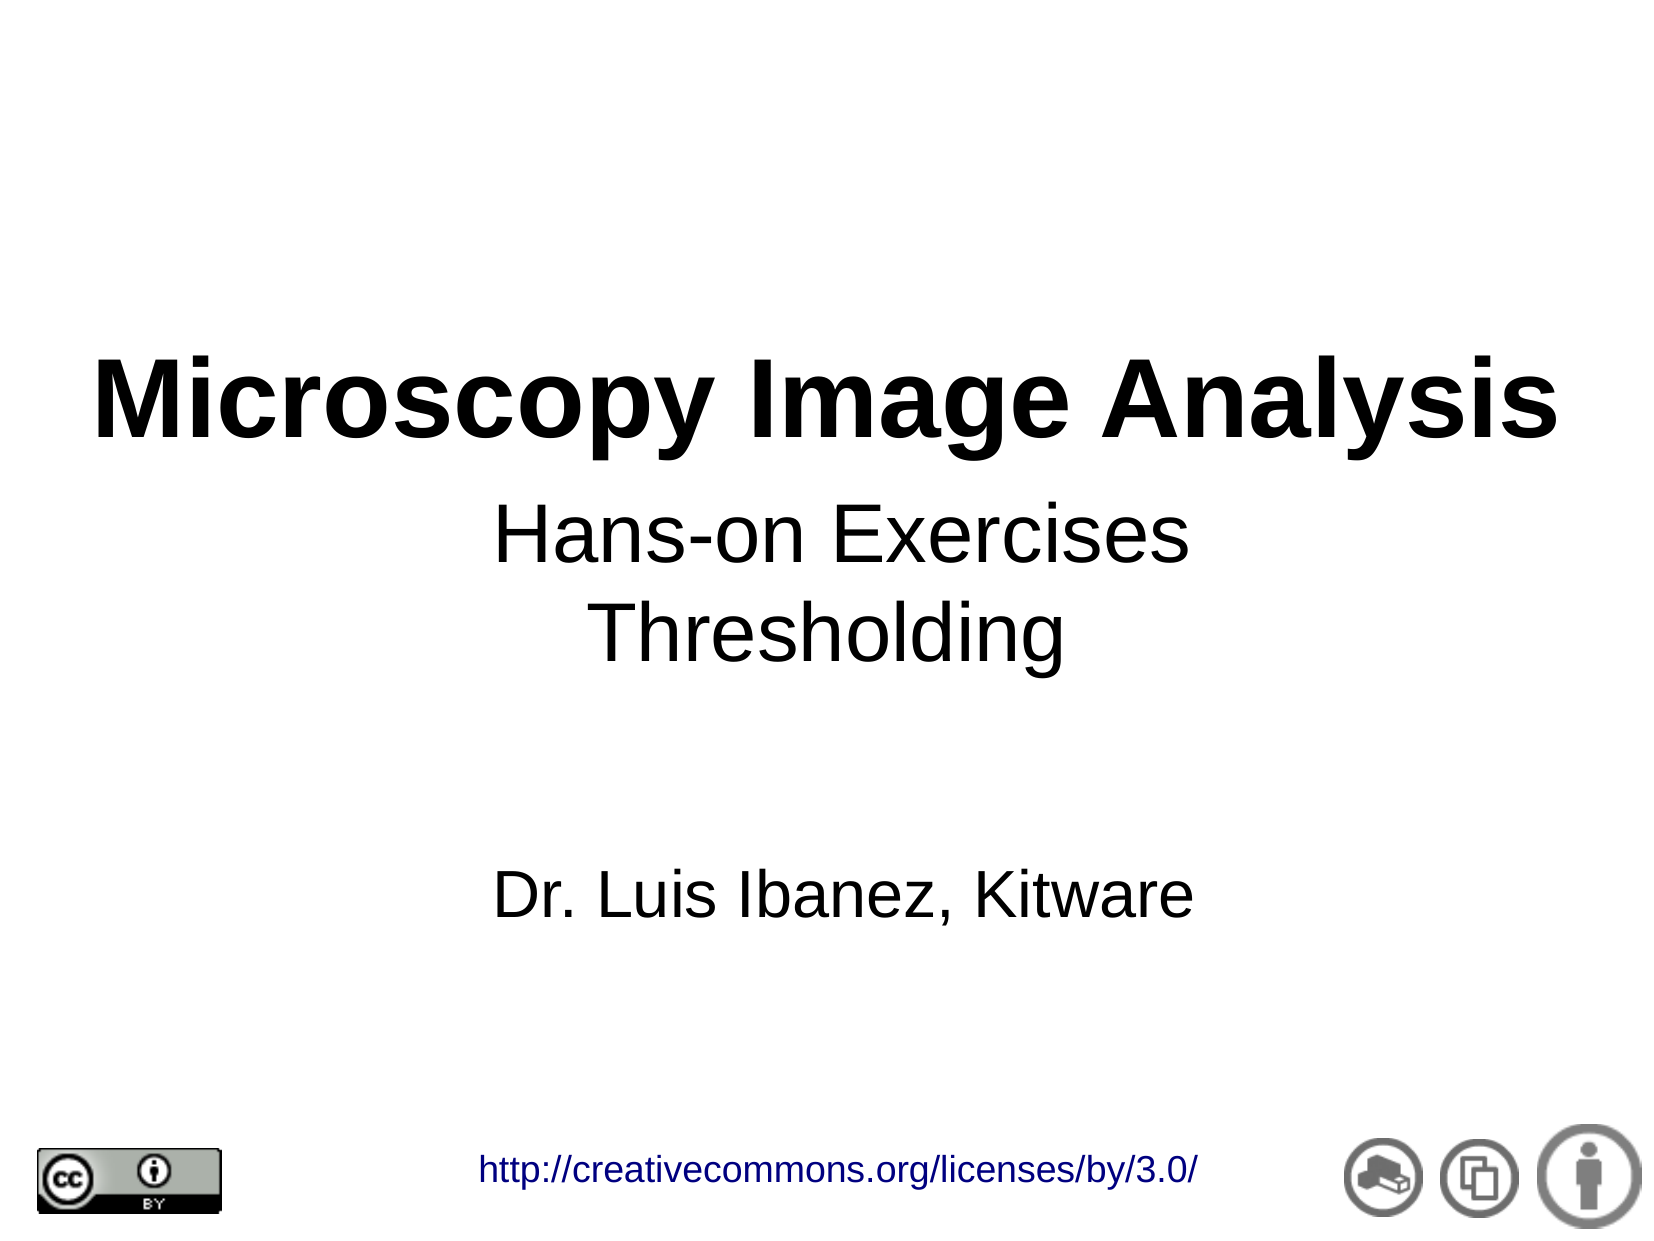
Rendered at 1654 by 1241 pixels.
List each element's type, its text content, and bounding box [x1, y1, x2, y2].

text_box http://creativecommons.org/licenses/by/3.0/ [442, 1141, 1246, 1198]
picture [1344, 1138, 1423, 1217]
picture [1537, 1124, 1642, 1230]
picture [1440, 1139, 1519, 1218]
picture [37, 1148, 222, 1214]
title Microscopy Image Analysis Hans-on Exercises Thresholding [82, 335, 1571, 680]
subtitle Dr. Luis Ibanez, Kitware [82, 793, 1571, 995]
